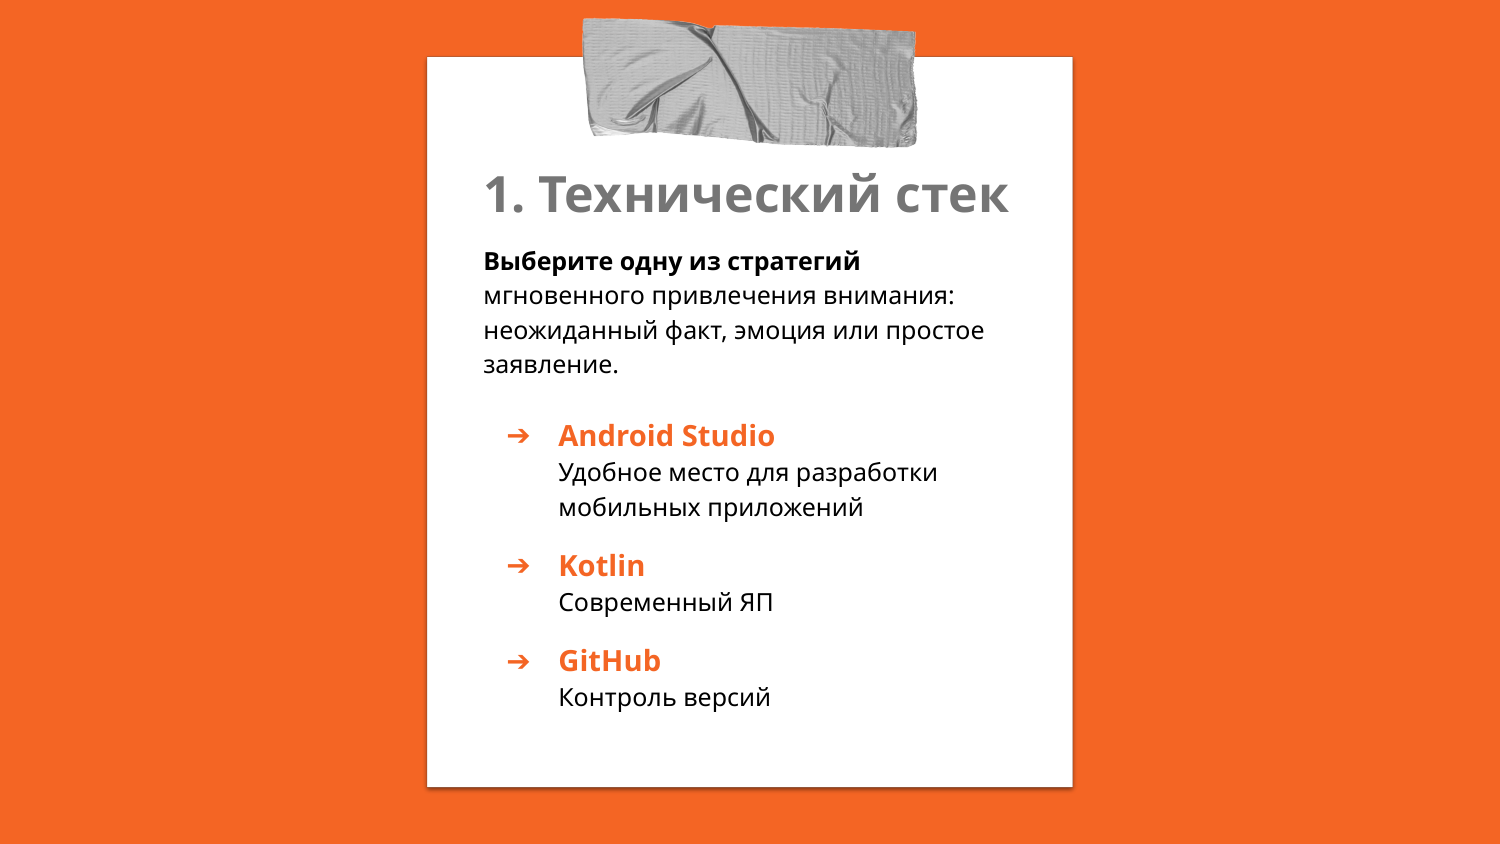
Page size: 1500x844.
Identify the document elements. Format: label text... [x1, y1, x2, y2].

list Выберите одну из стратегий мгновенного привлечения внимания: неожиданный факт, эмоция или простое заявление. Android Studio Удобное место для разработки мобильных приложений Kotlin Современный ЯП GitHub Контроль версий [468, 225, 1032, 772]
picture [401, 16, 1099, 817]
text_box 1. Технический стек [468, 112, 1032, 225]
